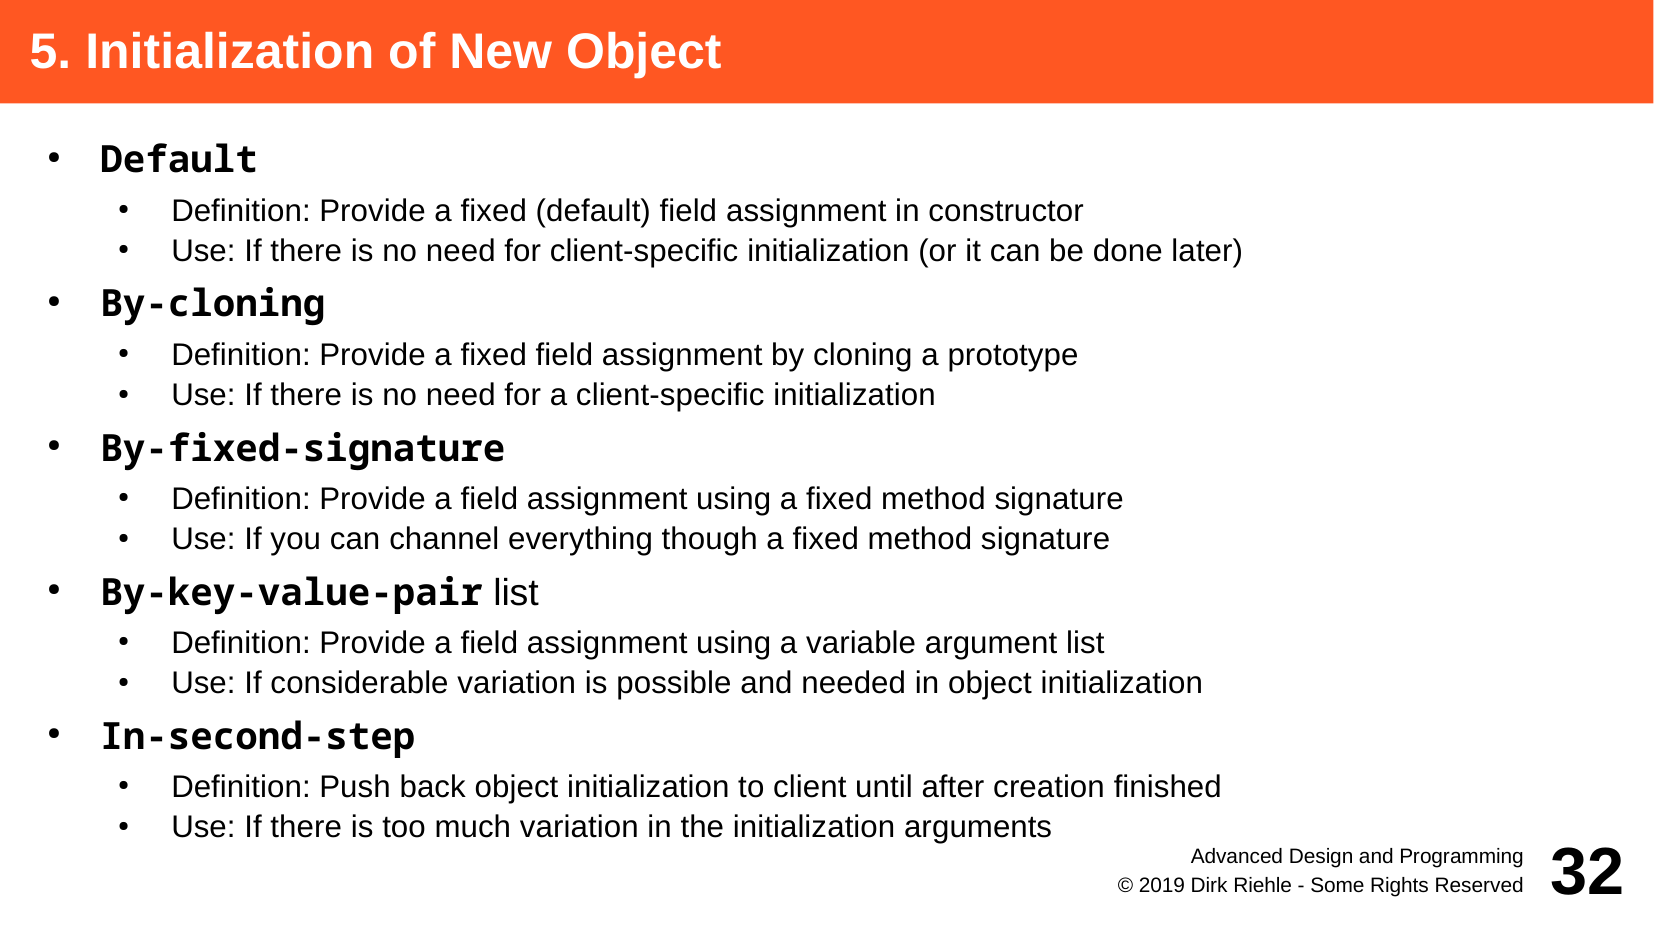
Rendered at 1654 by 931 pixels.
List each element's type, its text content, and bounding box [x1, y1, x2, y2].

list Default Definition: Provide a fixed (default) field assignment in constructor Use: If there is no need for client-specific initialization (or it can be done later) By-cloning Definition: Provide a fixed field assignment by cloning a prototype Use: If there is no need for a client-specific initialization By-fixed-signature Definition: Provide a field assignment using a fixed method signature Use: If you can channel everything though a fixed method signature By-key-value-pair list Definition: Provide a field assignment using a variable argument list Use: If considerable variation is possible and needed in object initialization In-second-step Definition: Push back object initialization to client until after creation finished Use: If there is too much variation in the initialization arguments [29, 132, 1625, 813]
title 5. Initialization of New Object [0, 0, 1654, 104]
